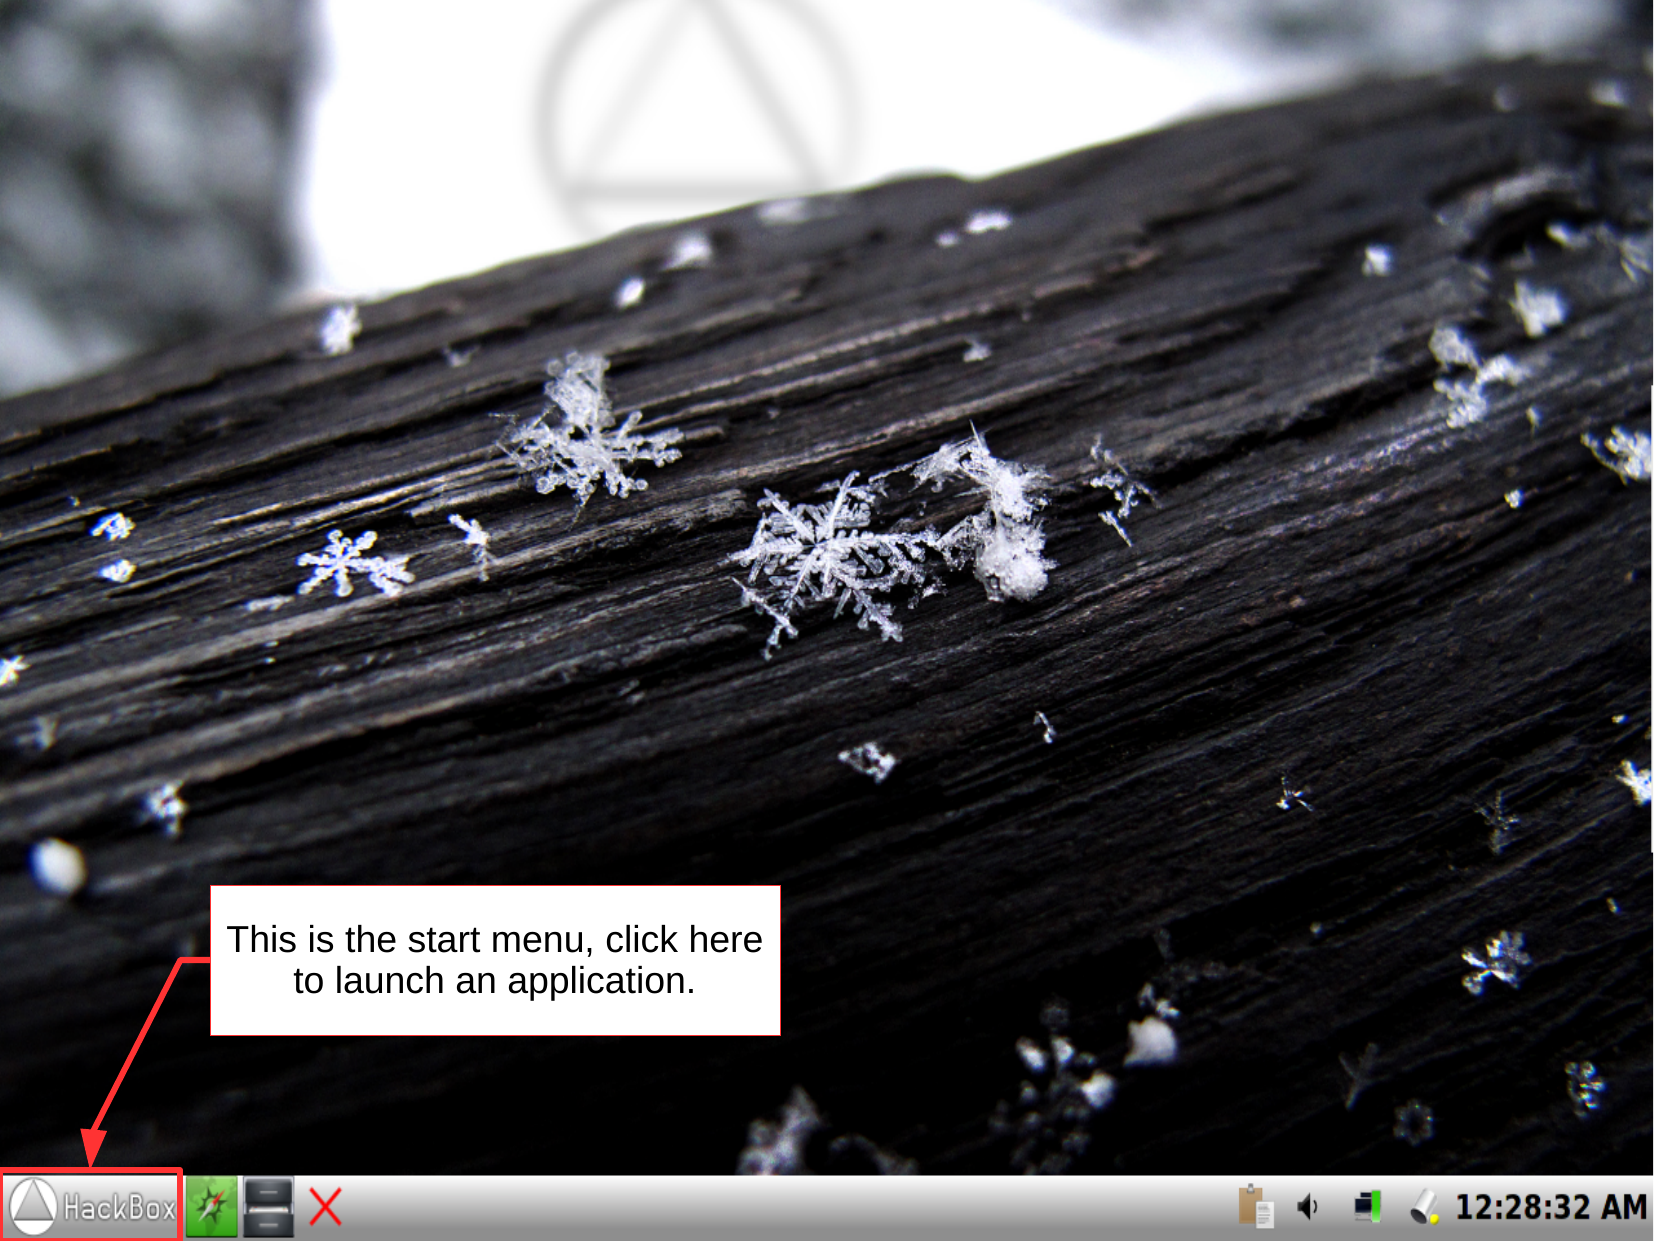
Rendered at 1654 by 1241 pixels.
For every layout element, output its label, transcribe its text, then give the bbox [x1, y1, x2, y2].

text_box This is the start menu, click here to launch an application. [210, 885, 781, 1036]
text_box [0, 1170, 181, 1241]
picture [0, 0, 1654, 1241]
